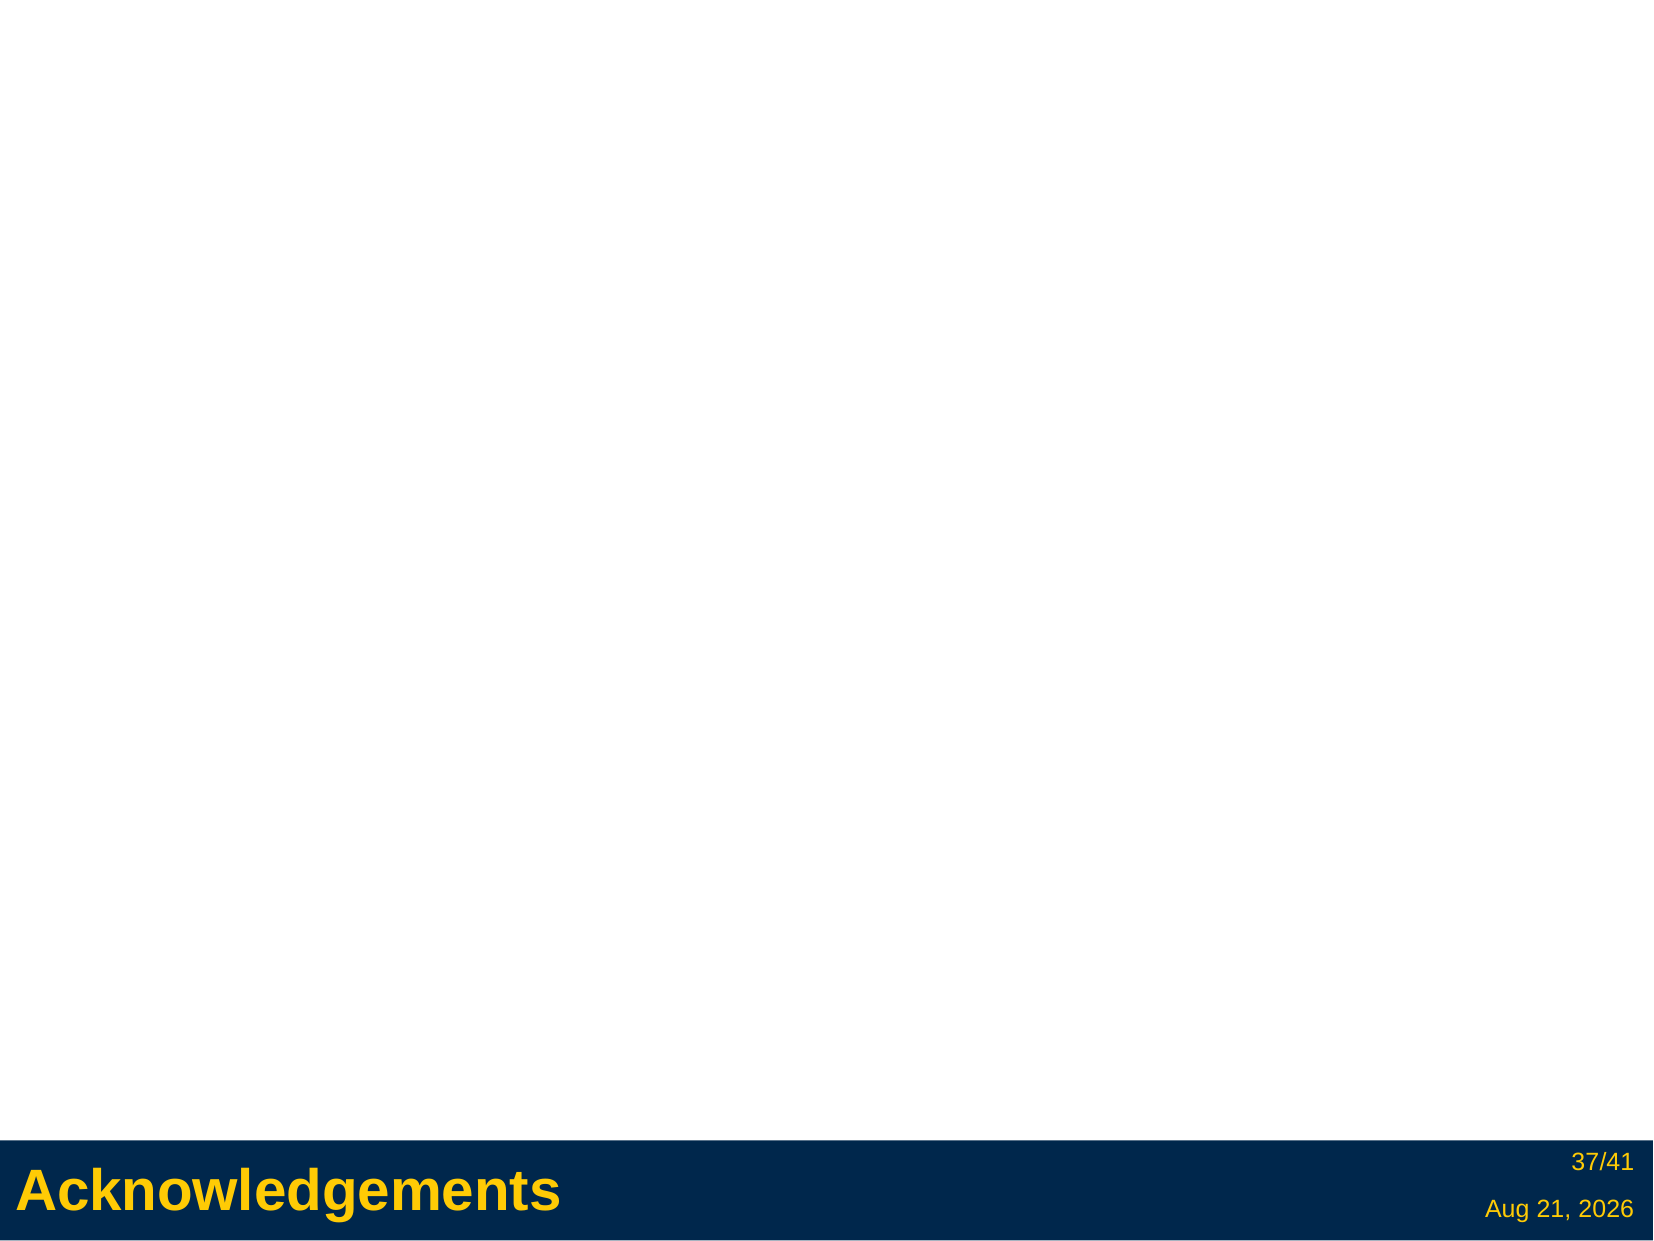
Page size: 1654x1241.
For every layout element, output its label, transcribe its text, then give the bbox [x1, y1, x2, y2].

title Acknowledgements [14, 1140, 1380, 1241]
